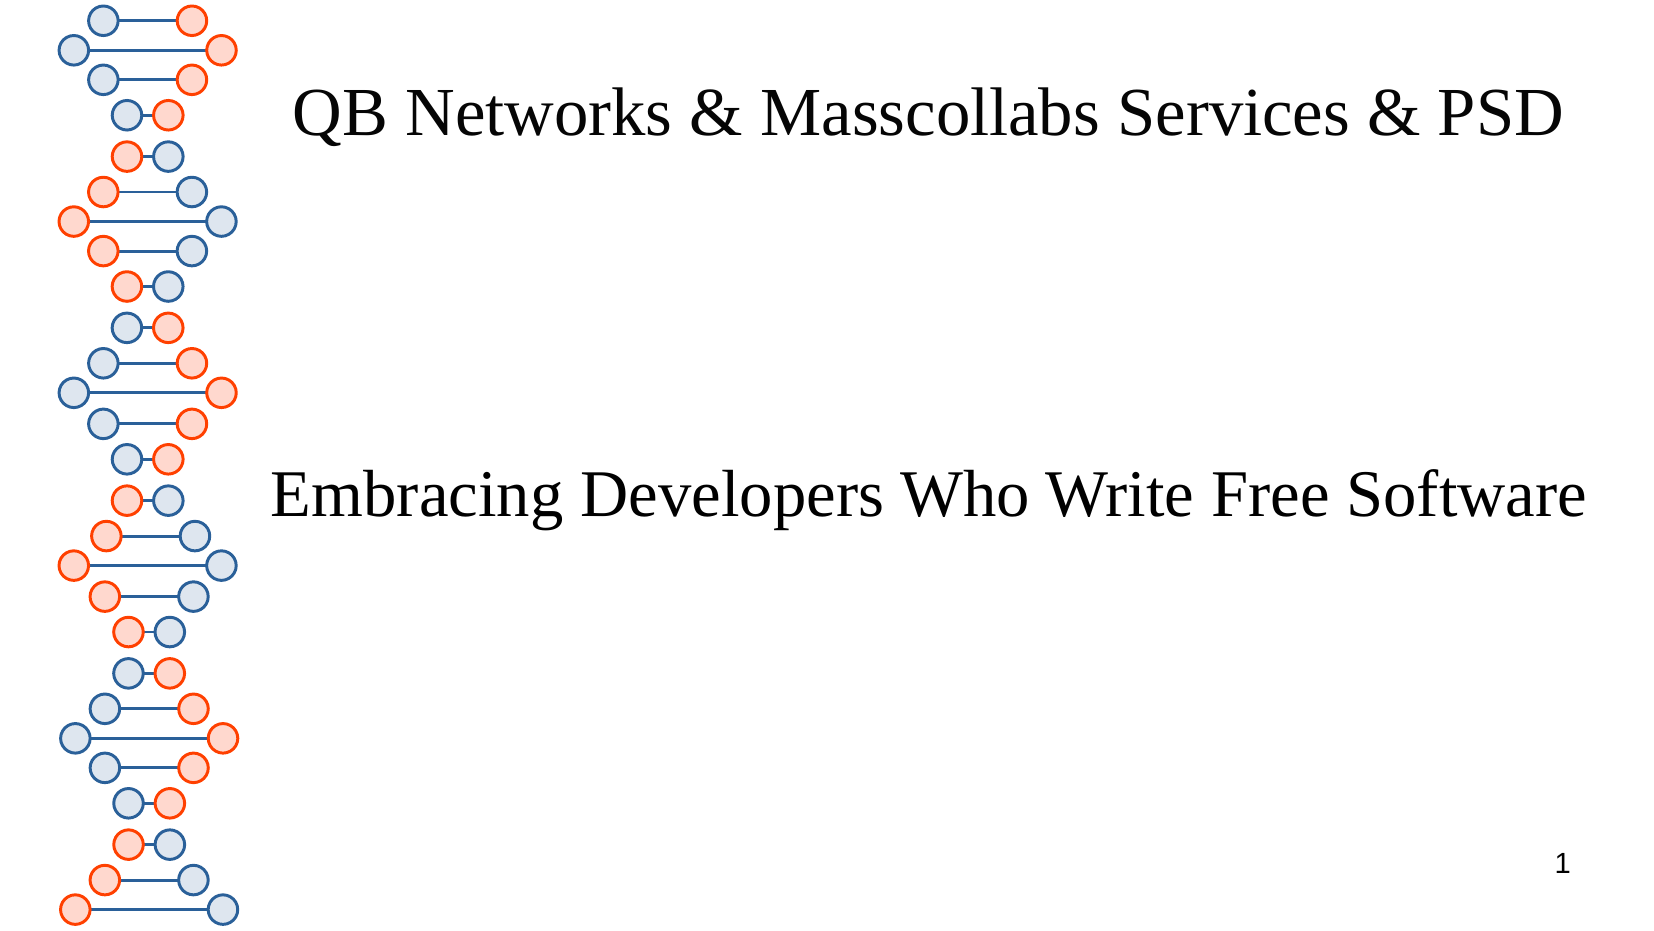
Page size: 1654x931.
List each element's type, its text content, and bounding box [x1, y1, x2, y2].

title QB Networks & Masscollabs Services & PSD [265, 35, 1595, 189]
subtitle Embracing Developers Who Write Free Software [265, 224, 1595, 764]
